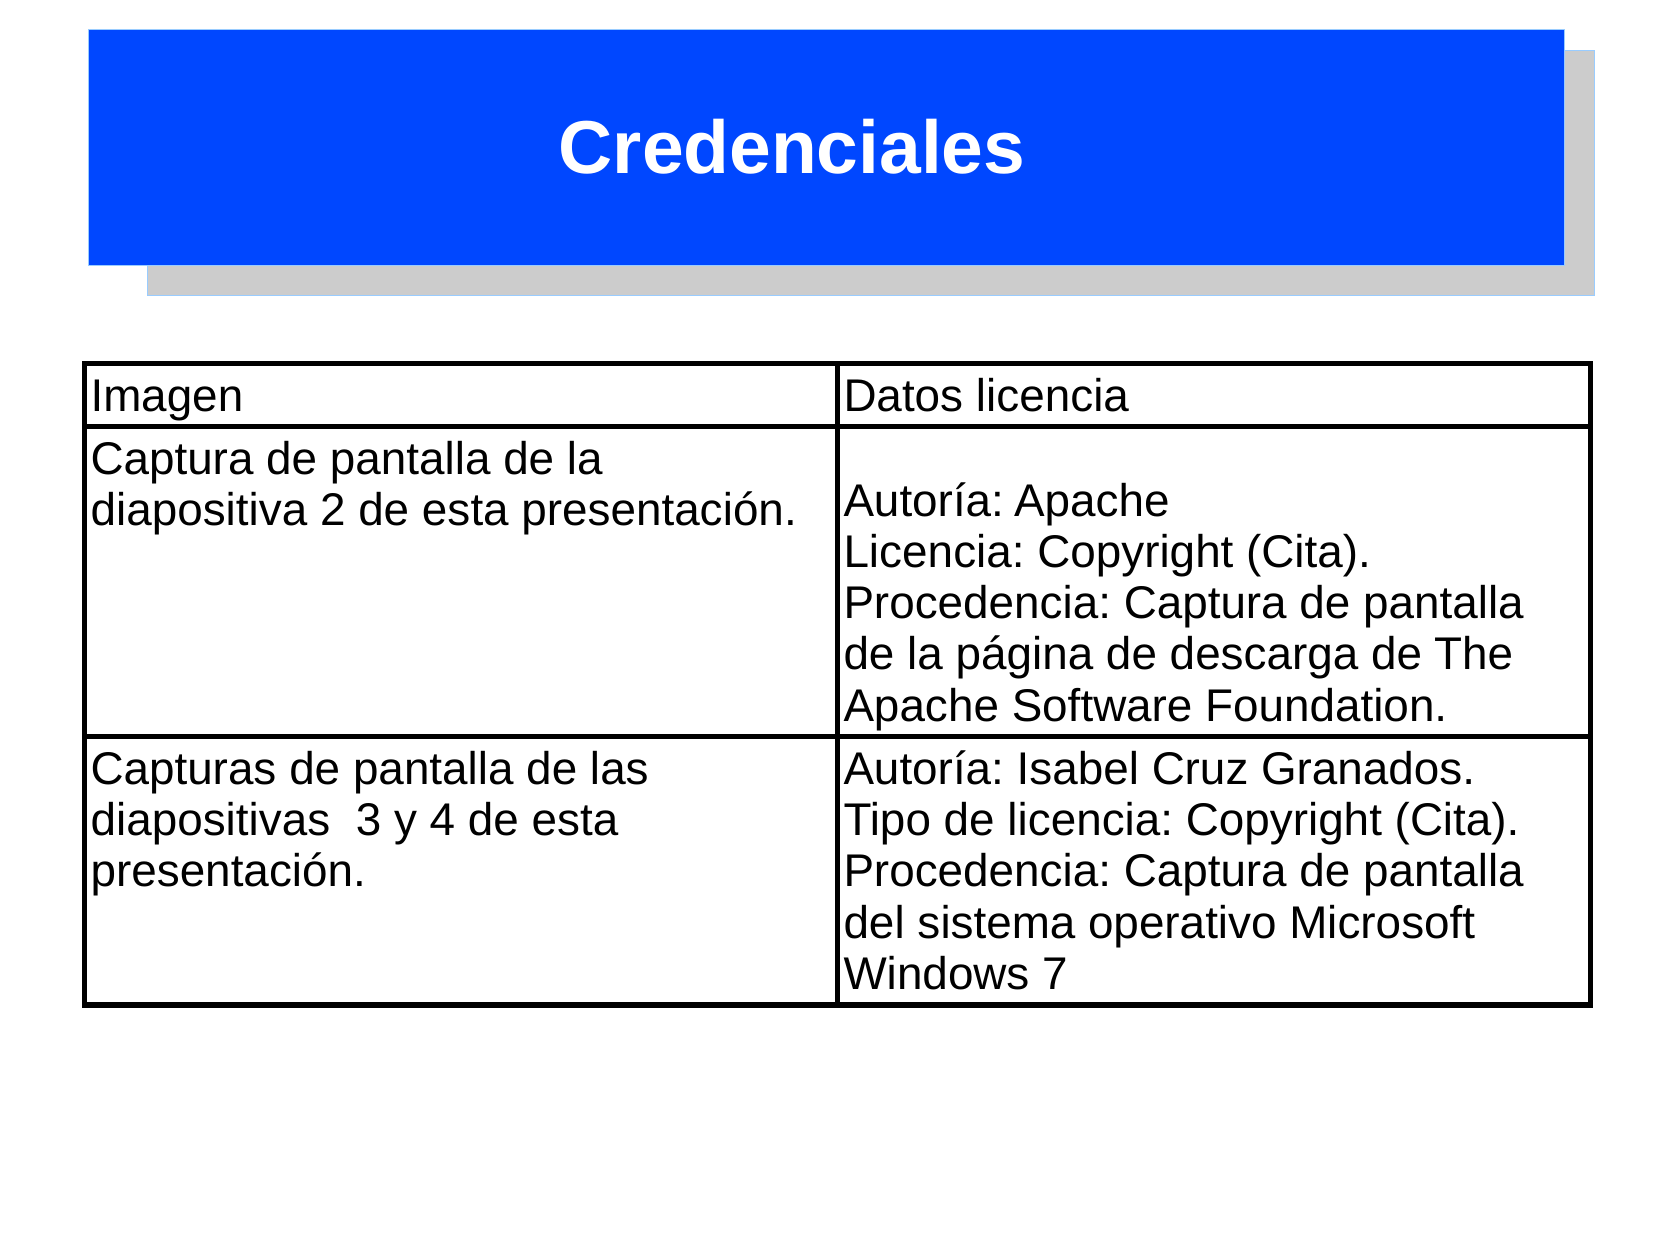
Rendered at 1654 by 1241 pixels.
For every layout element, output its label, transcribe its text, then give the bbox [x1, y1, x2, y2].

table_cell Capturas de pantalla de las diapositivas 3 y 4 de esta presentación. [87, 739, 835, 1002]
table_cell Autoría: Isabel Cruz Granados. Tipo de licencia: Copyright (Cita). Procedencia: Captura de pantalla del sistema operativo Microsoft Windows 7 [840, 739, 1588, 1002]
table_cell Autoría: Apache Licencia: Copyright (Cita). Procedencia: Captura de pantalla de la página de descarga de The Apache Software Foundation. [840, 429, 1588, 734]
text_box Credenciales [88, 29, 1565, 266]
table_header Datos licencia [840, 366, 1588, 424]
table_header Imagen [87, 366, 835, 424]
table_cell Captura de pantalla de la diapositiva 2 de esta presentación. [87, 429, 835, 734]
text_box [147, 50, 1595, 296]
